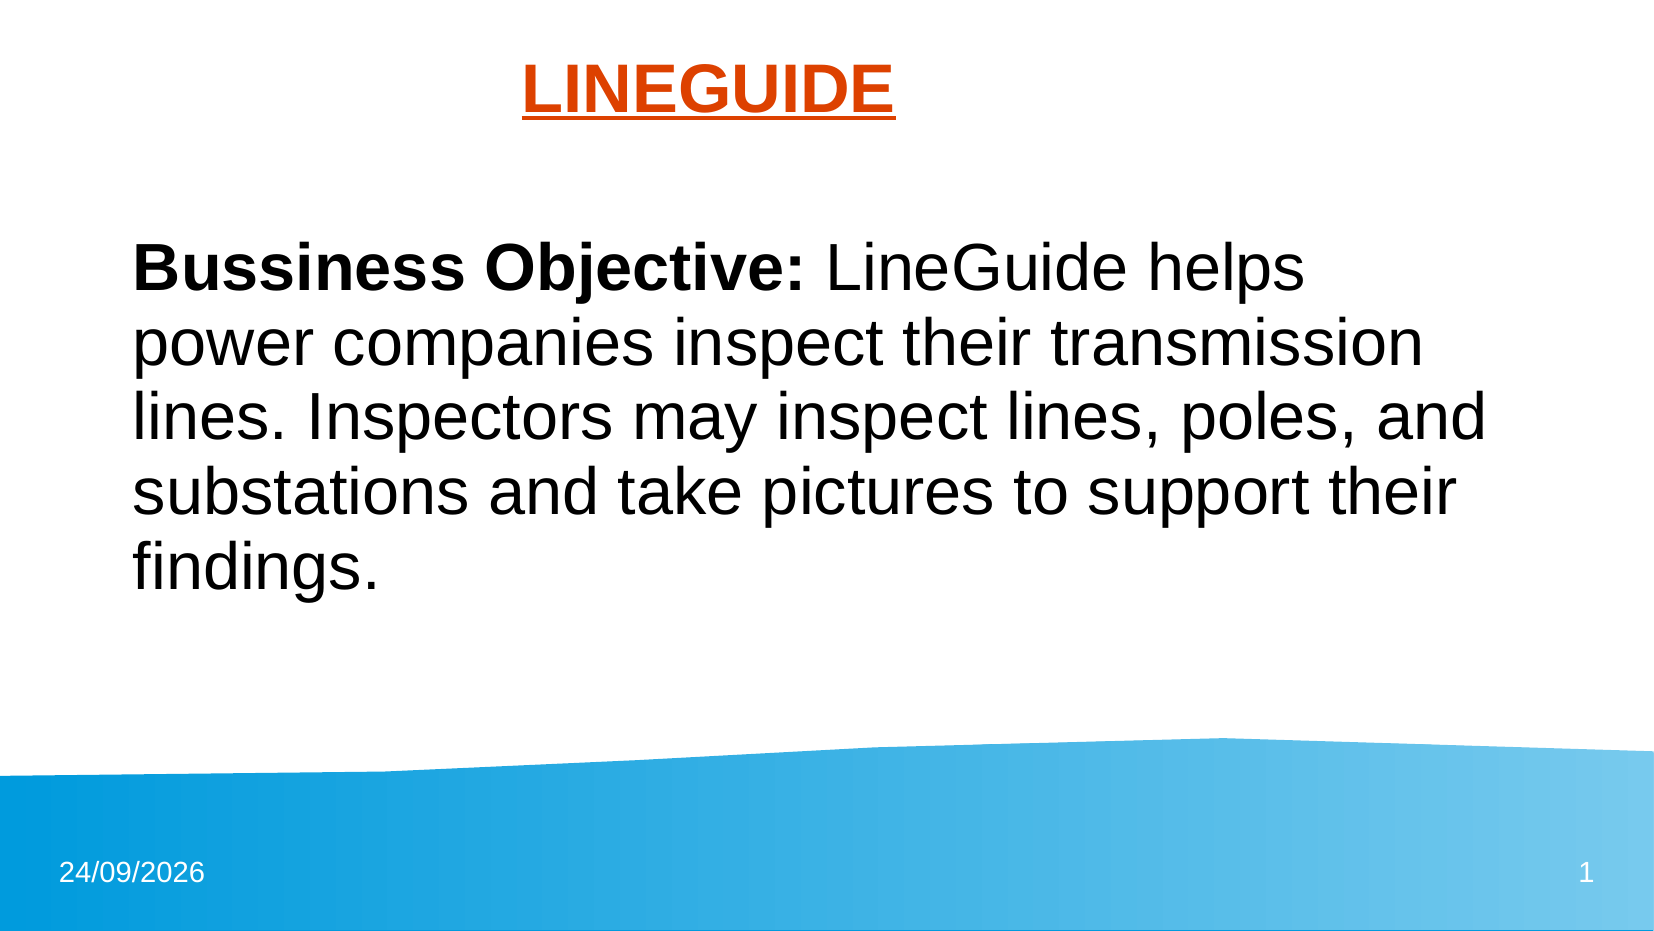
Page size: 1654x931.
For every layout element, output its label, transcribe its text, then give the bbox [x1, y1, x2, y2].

text_box Bussiness Objective: LineGuide helps power companies inspect their transmission lines. Inspectors may inspect lines, poles, and substations and take pictures to support their findings. [118, 147, 1506, 612]
title LINEGUIDE [0, 0, 1447, 178]
